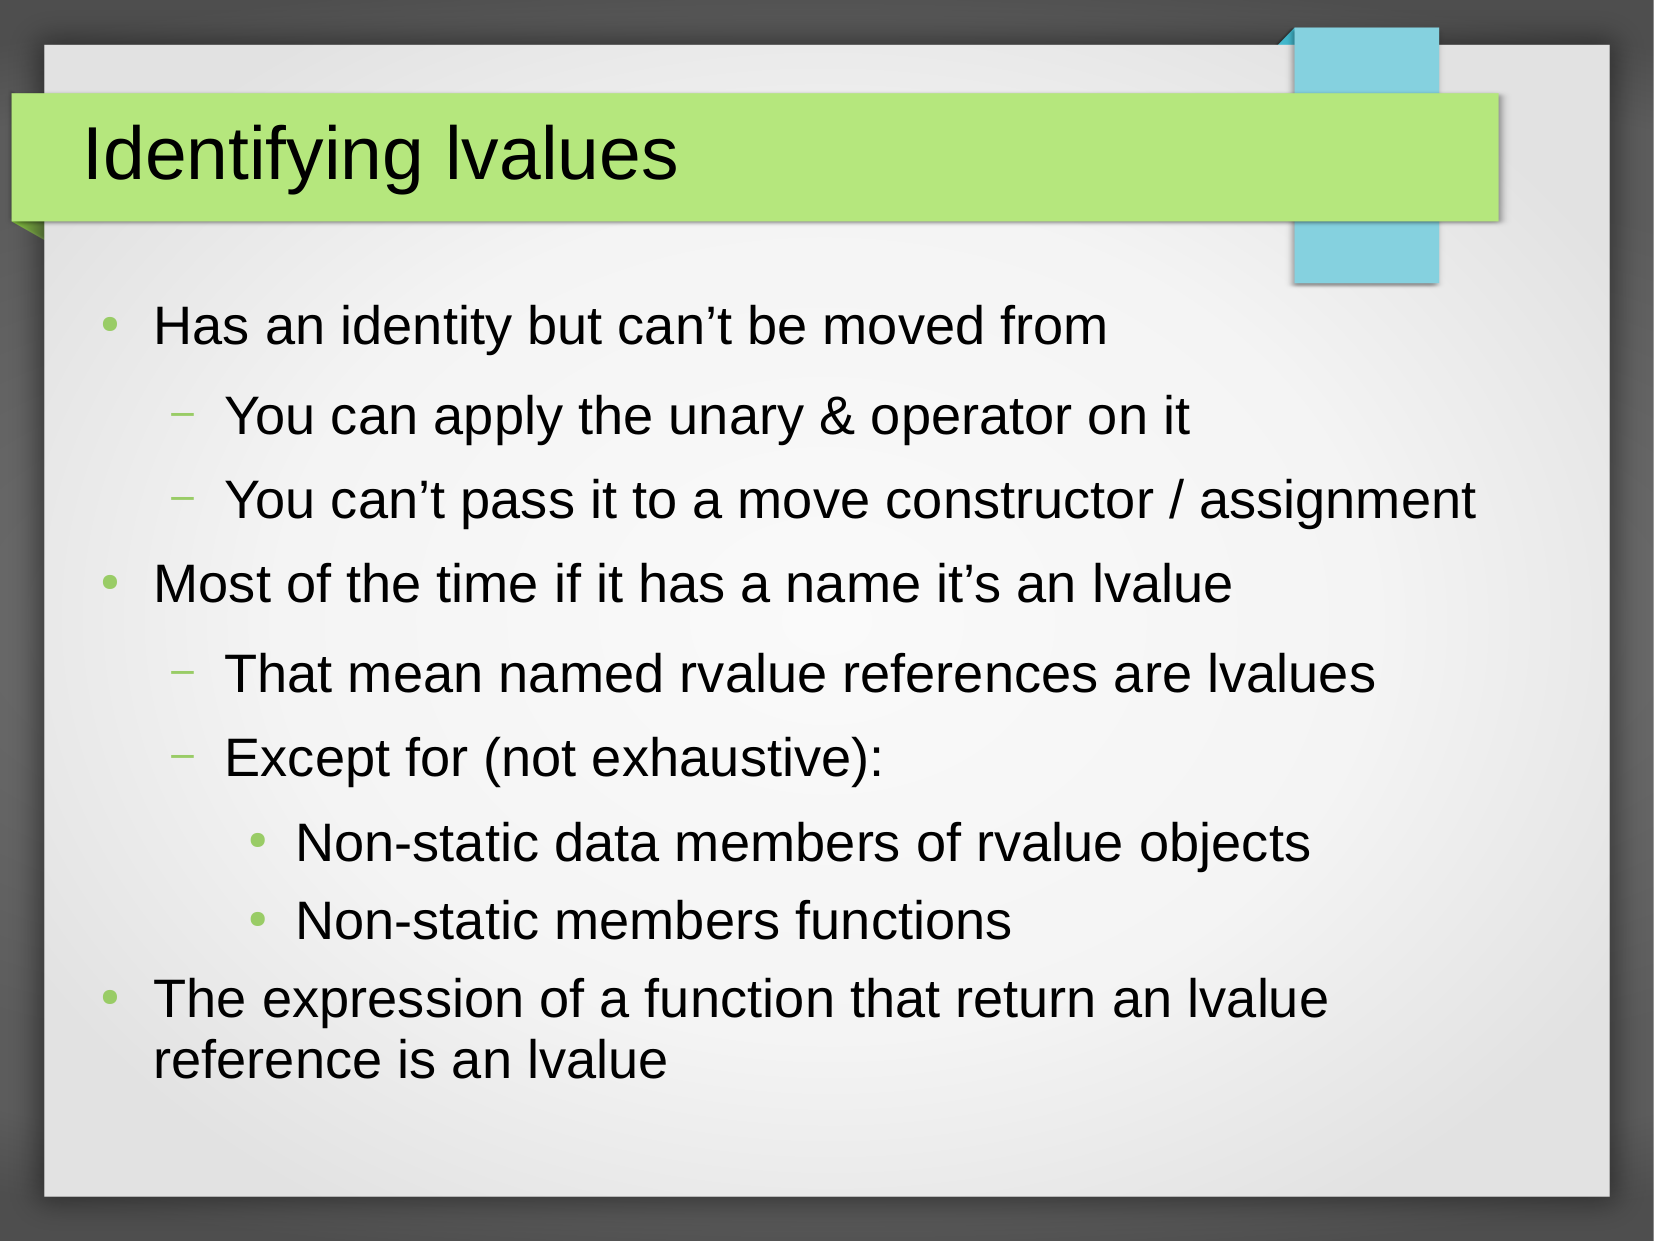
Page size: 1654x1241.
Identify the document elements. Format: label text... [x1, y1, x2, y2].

title Identifying lvalues [82, 94, 1264, 213]
picture [0, 0, 1654, 1241]
list Has an identity but can’t be moved from You can apply the unary & operator on it You can’t pass it to a move constructor / assignment Most of the time if it has a name it’s an lvalue That mean named rvalue references are lvalues Except for (not exhaustive): Non-static data members of rvalue objects Non-static members functions The expression of a function that return an lvalue reference is an lvalue [82, 295, 1571, 1134]
